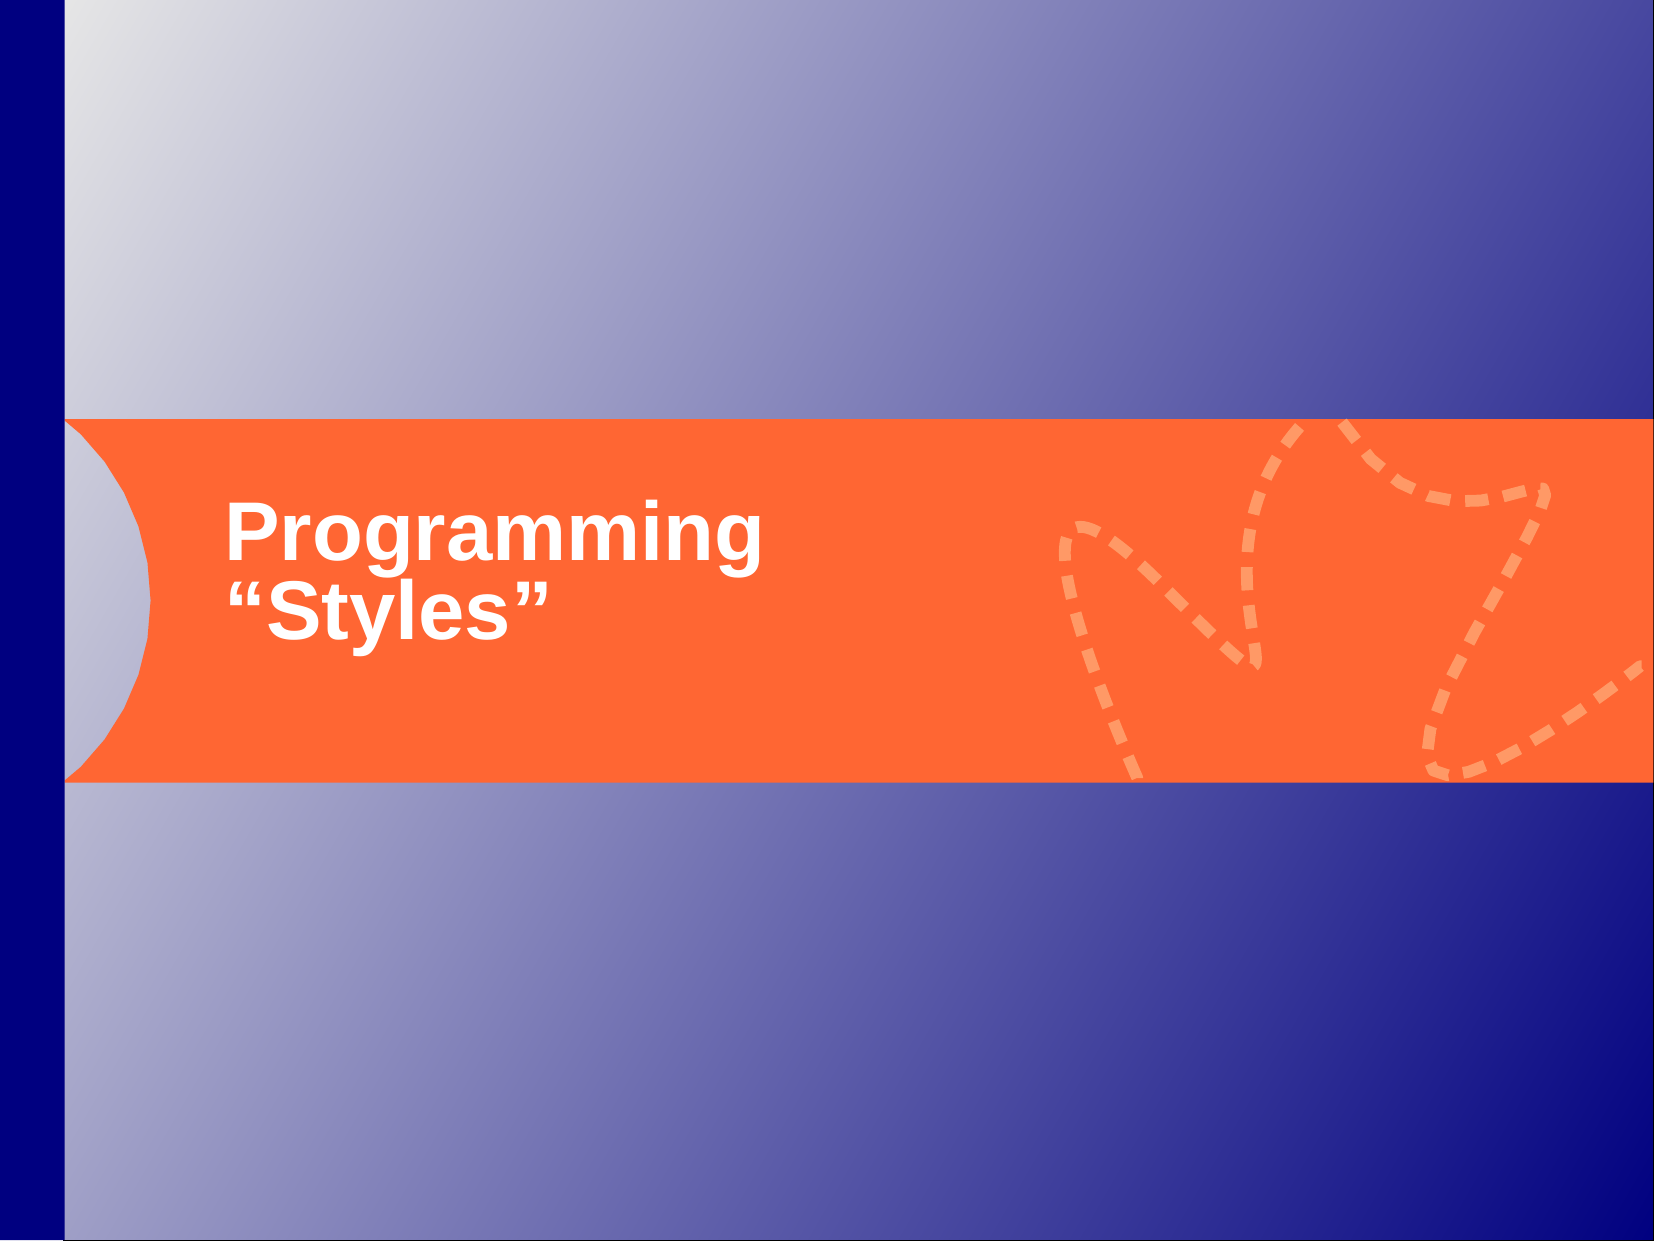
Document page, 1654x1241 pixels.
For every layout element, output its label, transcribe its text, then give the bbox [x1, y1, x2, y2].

title Programming “Styles” [224, 497, 1093, 704]
